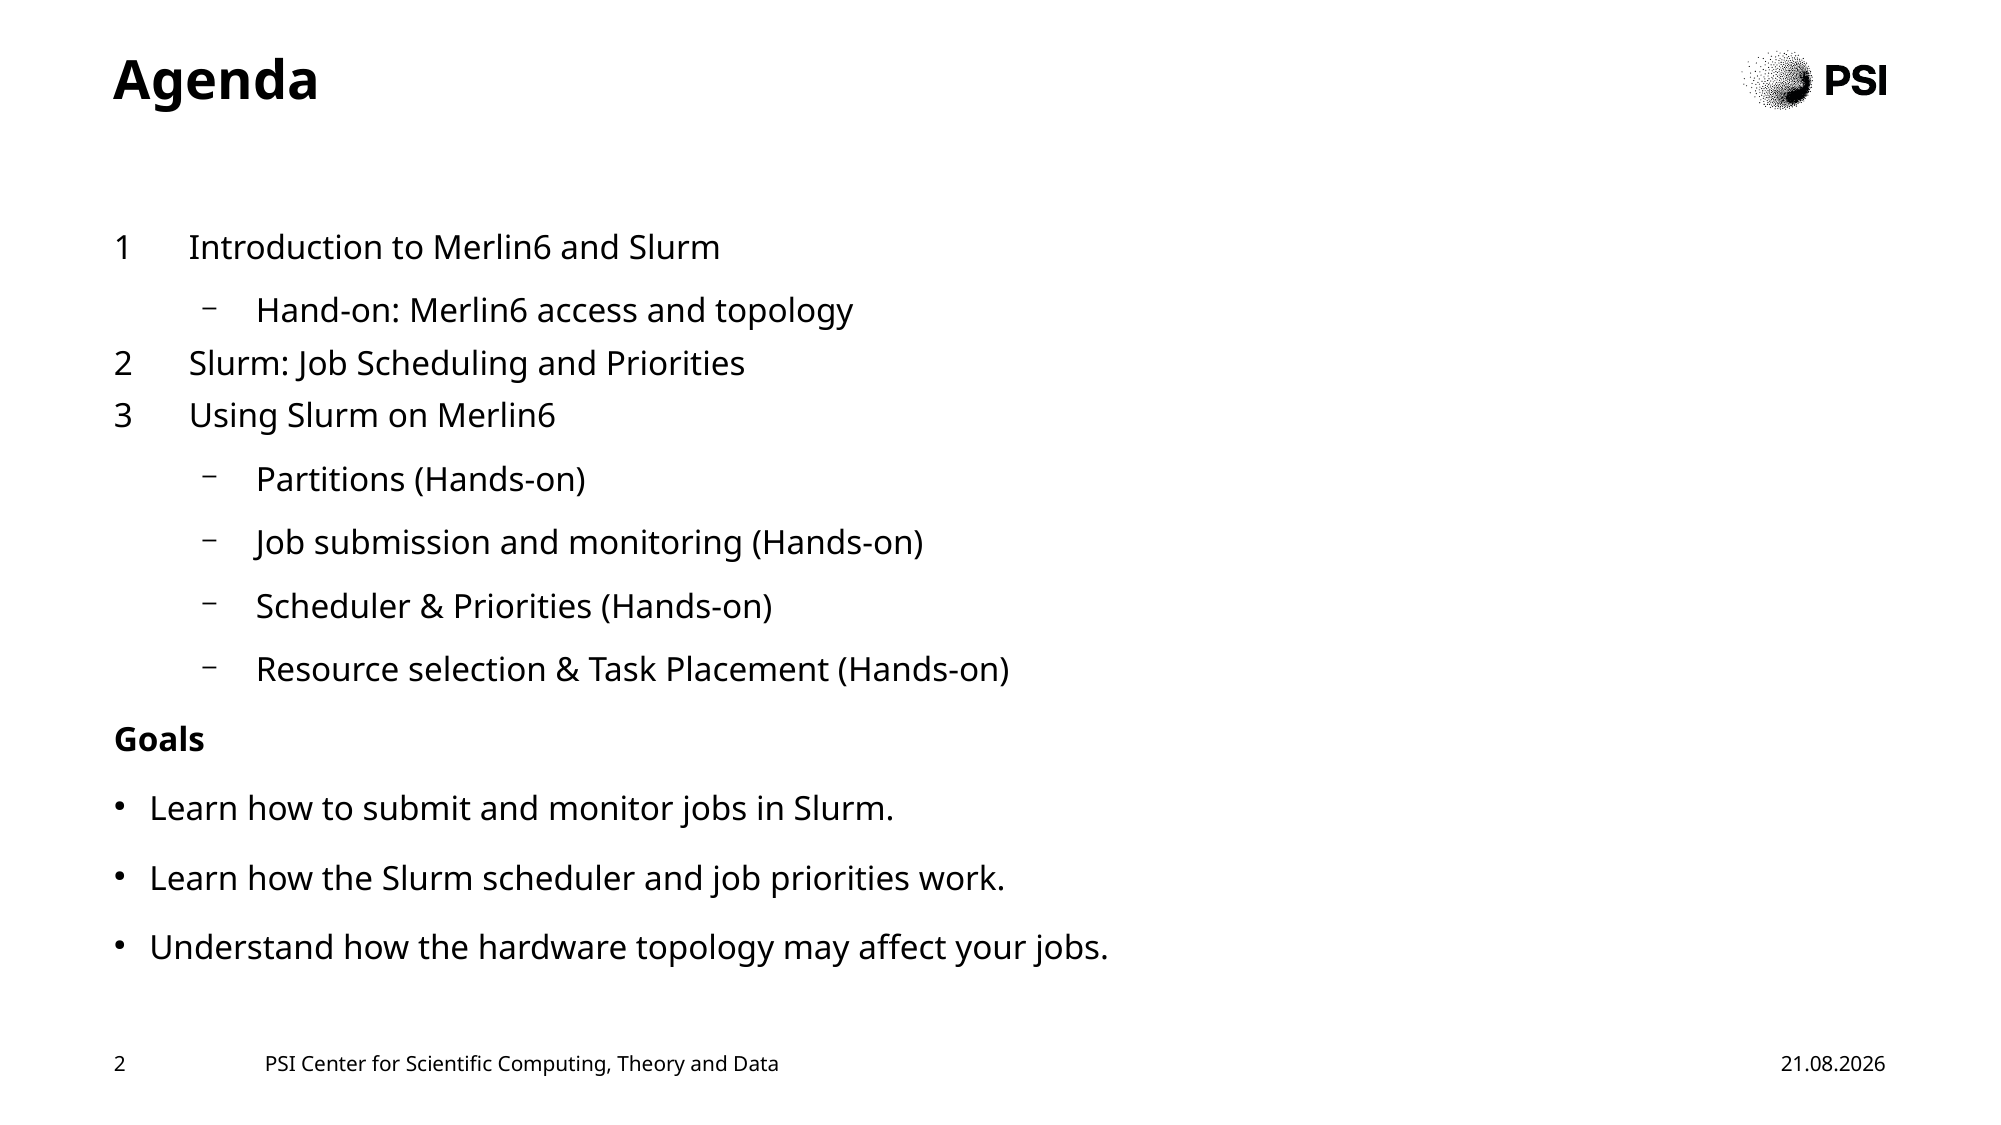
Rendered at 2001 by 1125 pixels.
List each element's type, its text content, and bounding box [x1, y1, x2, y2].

title Agenda [114, 45, 1585, 179]
list Introduction to Merlin6 and Slurm Hand-on: Merlin6 access and topology Slurm: Job Scheduling and Priorities Using Slurm on Merlin6 Partitions (Hands-on) Job submission and monitoring (Hands-on) Scheduler & Priorities (Hands-on) Resource selection & Task Placement (Hands-on) Goals Learn how to submit and monitor jobs in Slurm. Learn how the Slurm scheduler and job priorities work. Understand how the hardware topology may affect your jobs. [114, 225, 1585, 988]
